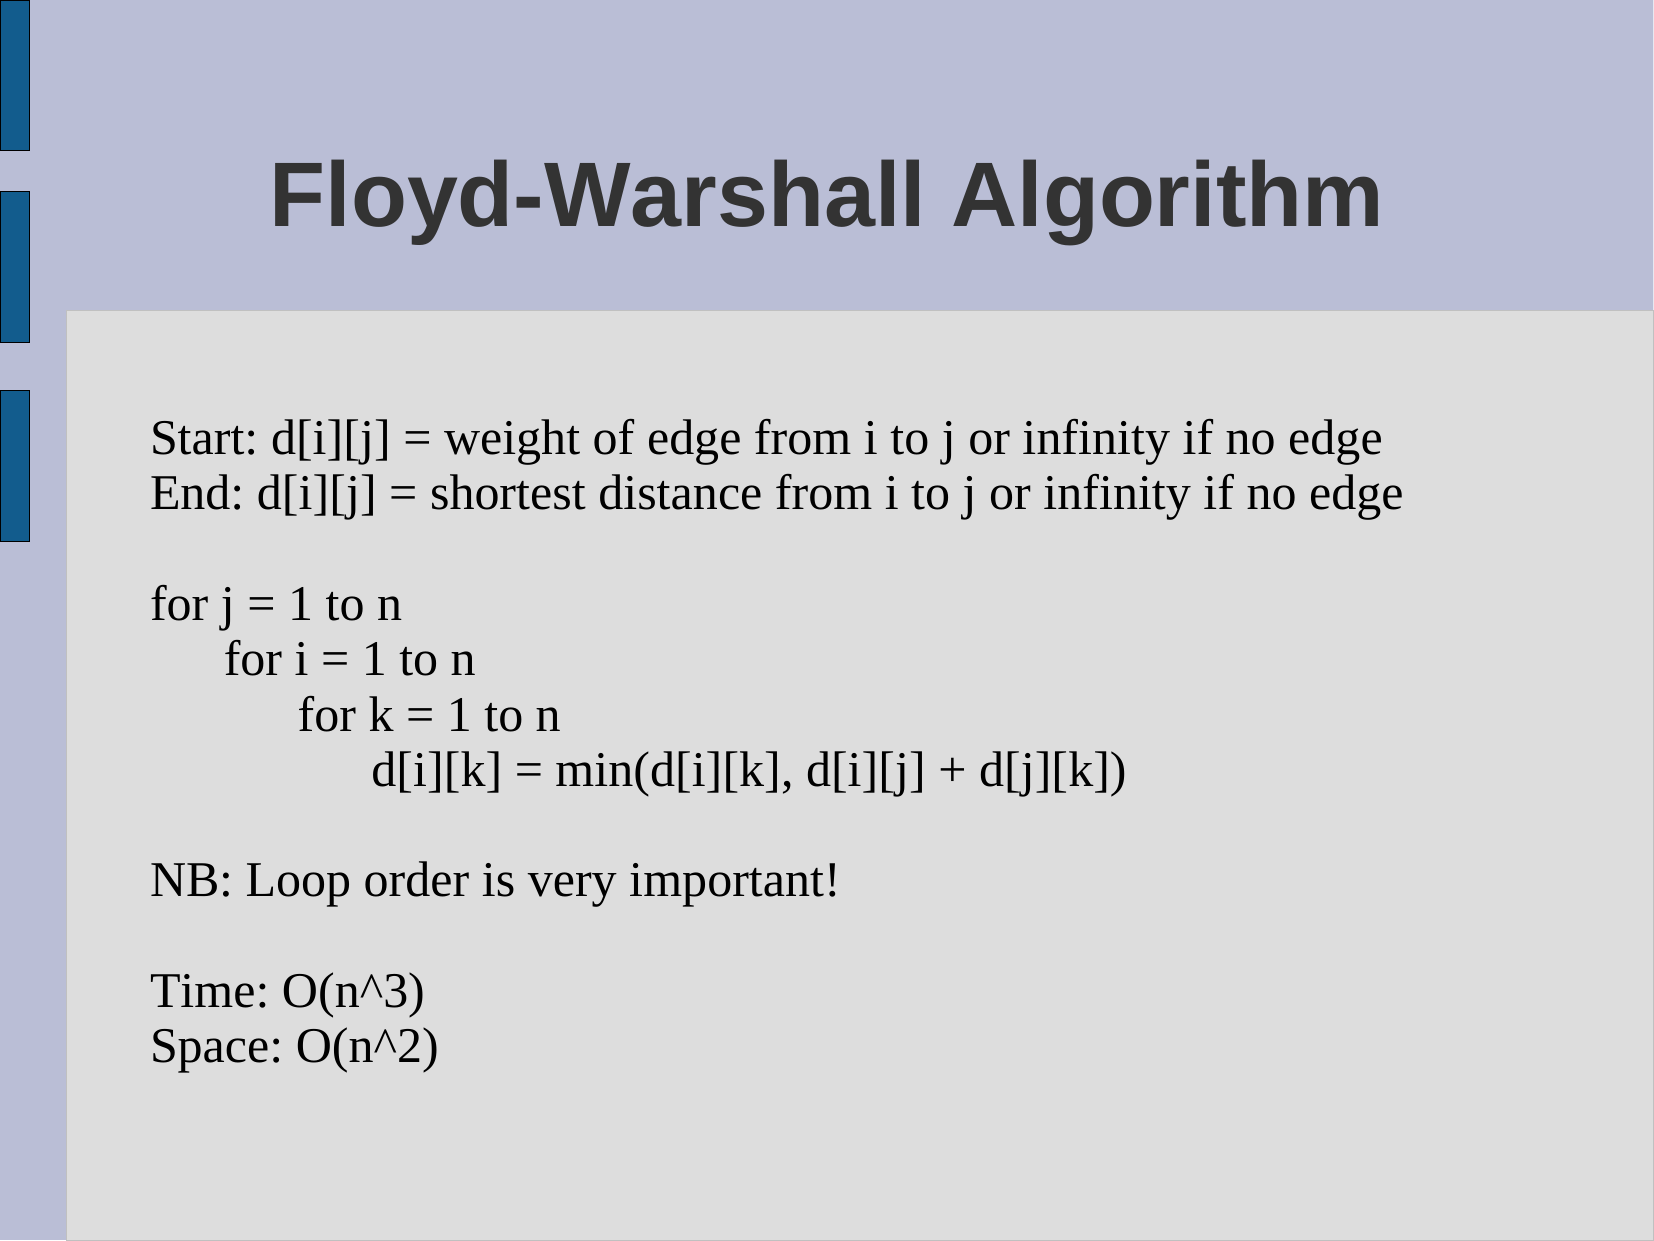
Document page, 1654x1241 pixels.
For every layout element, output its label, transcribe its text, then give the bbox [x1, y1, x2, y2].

text_box Start: d[i][j] = weight of edge from i to j or infinity if no edge End: d[i][j] = shortest distance from i to j or infinity if no edge for j = 1 to n for i = 1 to n for k = 1 to n d[i][k] = min(d[i][k], d[i][j] + d[j][k]) NB: Loop order is very important! Time: O(n^3) Space: O(n^2) [150, 410, 1576, 1074]
title Floyd-Warshall Algorithm [121, 91, 1534, 299]
